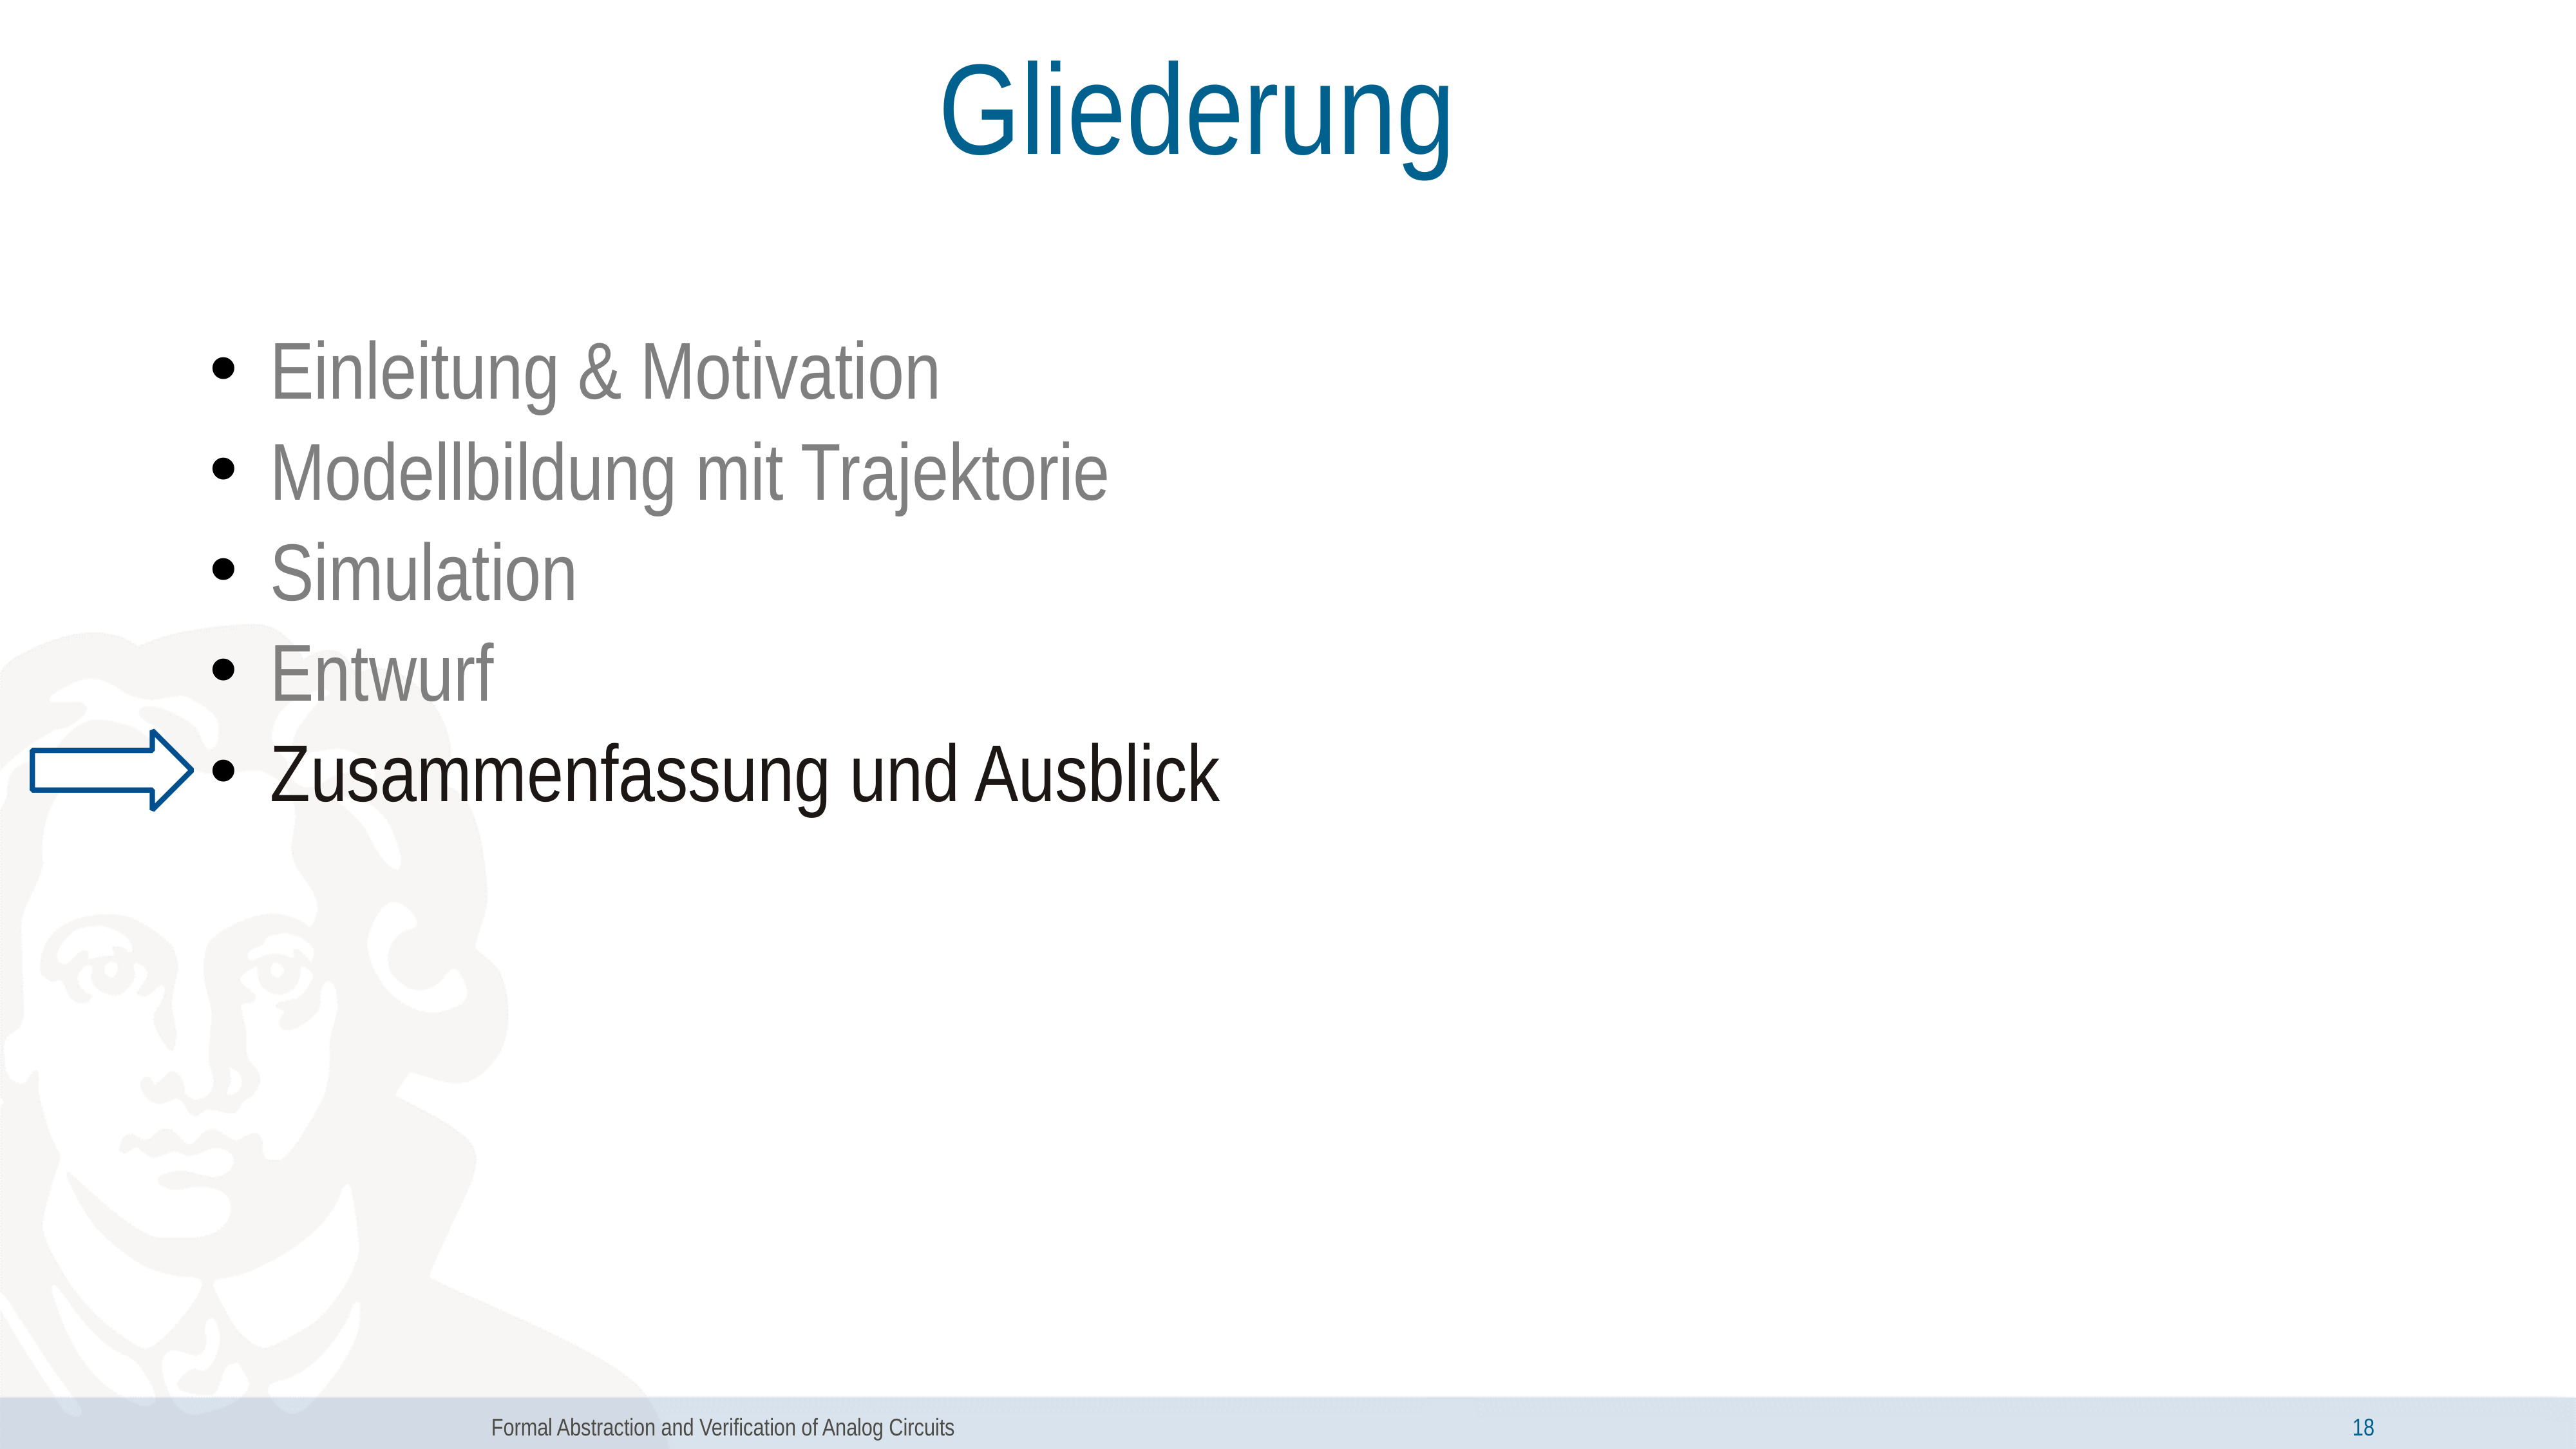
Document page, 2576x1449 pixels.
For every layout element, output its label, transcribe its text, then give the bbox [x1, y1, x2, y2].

slide_number <Nummer> [2342, 1407, 2537, 1430]
text_box [32, 730, 193, 810]
list Einleitung & Motivation Modellbildung mit Trajektorie Simulation Entwurf Zusammenfassung und Ausblick [200, 314, 2351, 1354]
footer Formal Abstraction and Verification of Analog Circuits [481, 1407, 2277, 1444]
picture [0, 0, 2576, 1449]
title Gliederung [200, 21, 2194, 173]
